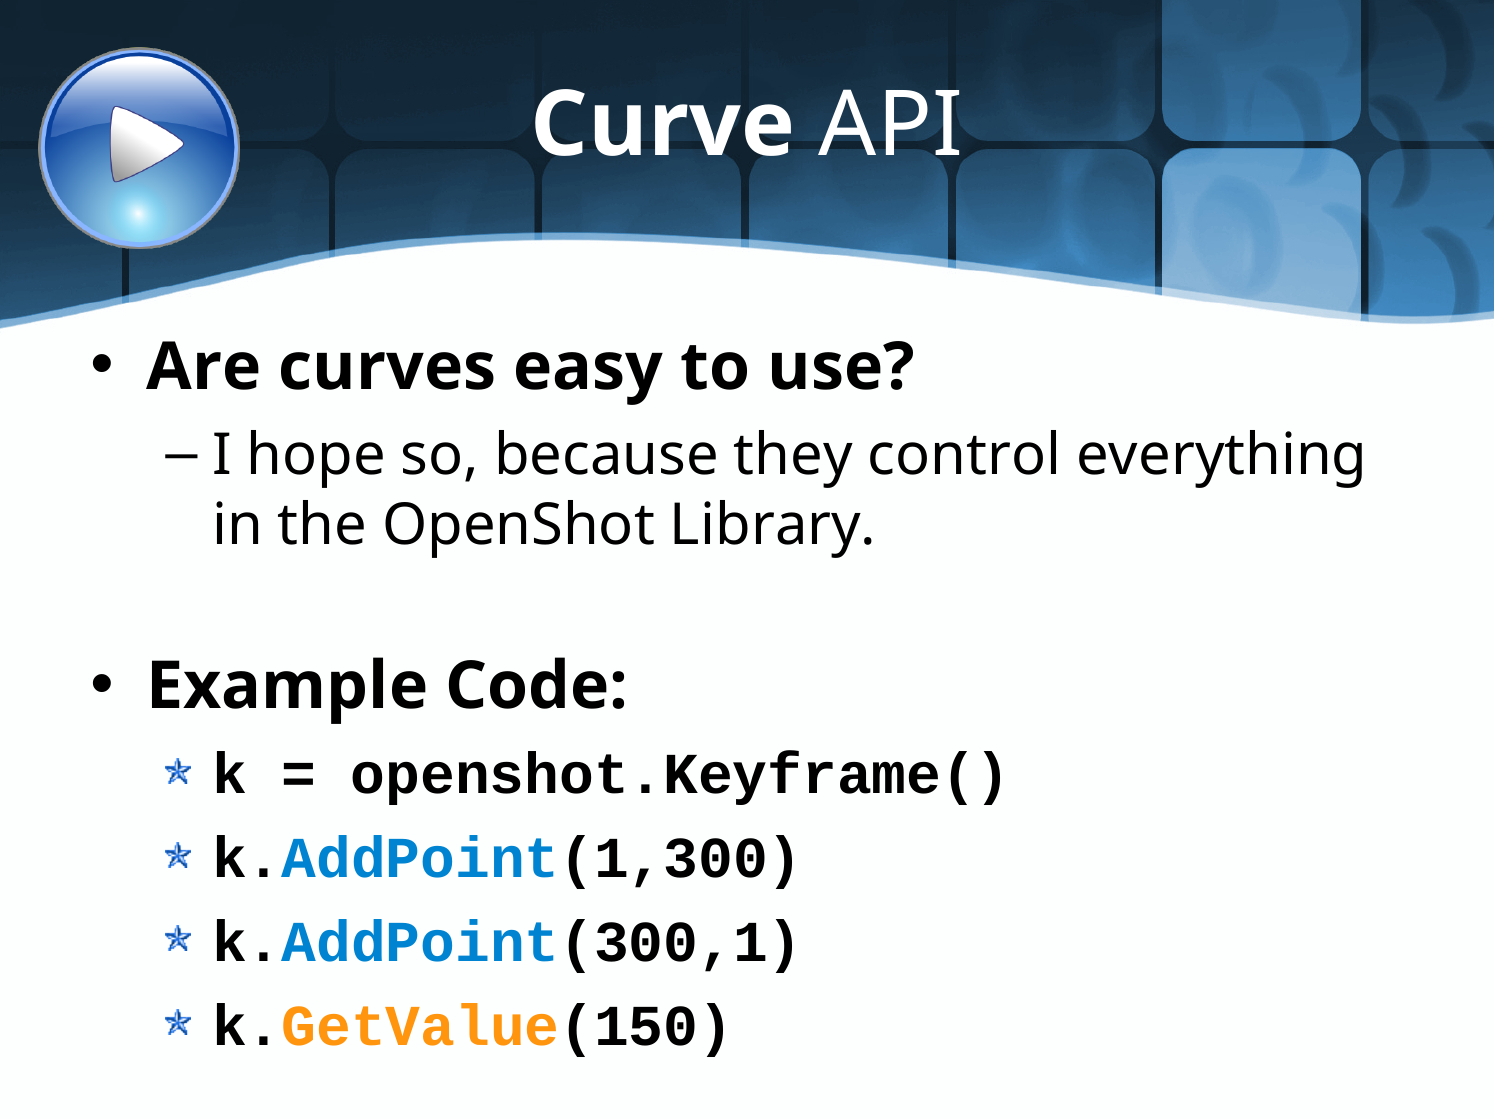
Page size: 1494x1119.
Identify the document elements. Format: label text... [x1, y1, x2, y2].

picture [0, 0, 1494, 1119]
title Curve API [74, 25, 1420, 213]
list Are curves easy to use? I hope so, because they control everything in the OpenShot Library. Example Code: k = openshot.Keyframe() k.AddPoint(1,300) k.AddPoint(300,1) k.GetValue(150) [75, 315, 1420, 1097]
